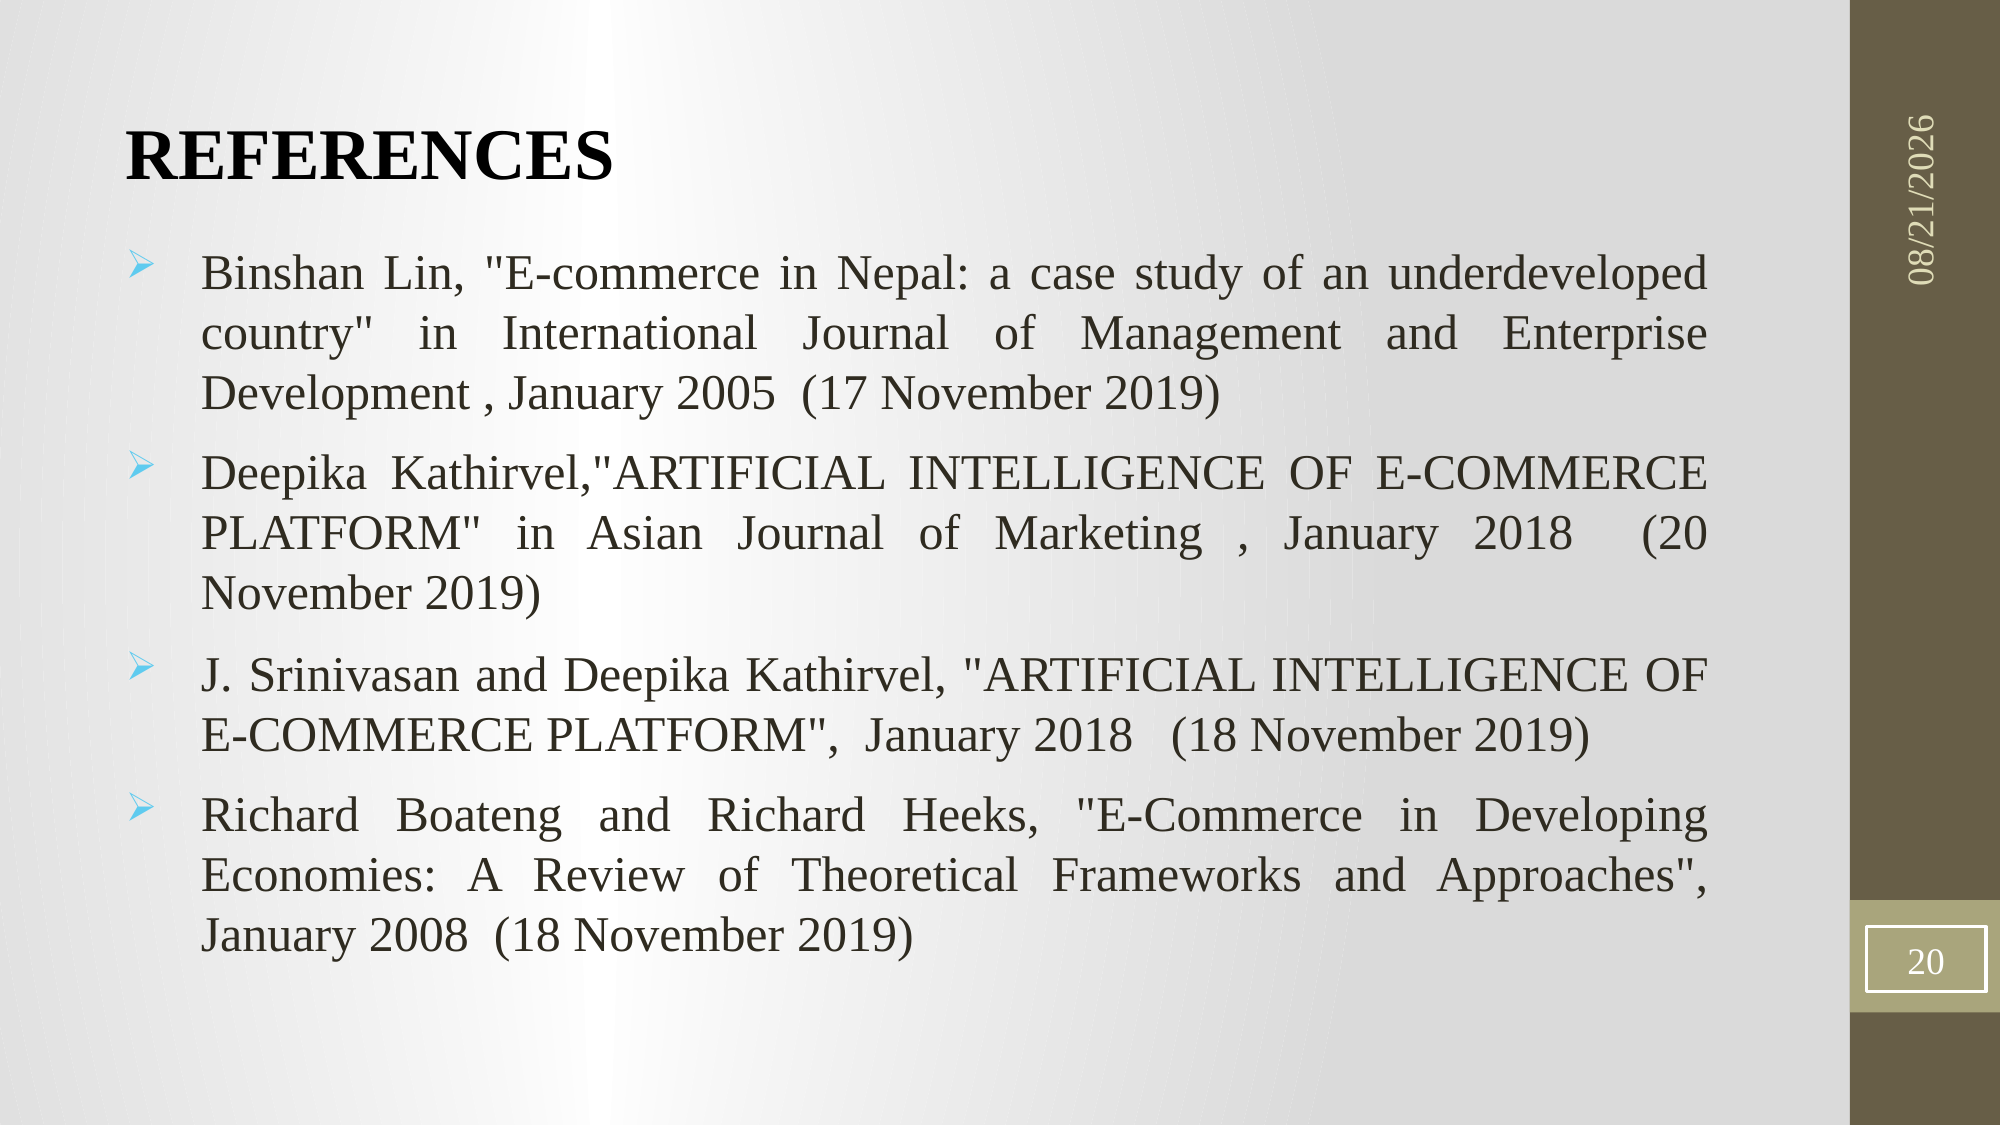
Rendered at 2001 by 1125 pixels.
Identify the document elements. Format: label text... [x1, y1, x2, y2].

text_box Binshan Lin, "E-commerce in Nepal: a case study of an underdeveloped country" in International Journal of Management and Enterprise Development , January 2005 (17 November 2019) Deepika Kathirvel,"ARTIFICIAL INTELLIGENCE OF E-COMMERCE PLATFORM" in Asian Journal of Marketing , January 2018 (20 November 2019) J. Srinivasan and Deepika Kathirvel, "ARTIFICIAL INTELLIGENCE OF E-COMMERCE PLATFORM", January 2018 (18 November 2019) Richard Boateng and Richard Heeks, "E-Commerce in Developing Economies: A Review of Theoretical Frameworks and Approaches", January 2008 (18 November 2019) [111, 231, 1724, 1090]
text_box REFERENCES [111, 99, 1522, 203]
slide_number <number> [1866, 926, 1987, 992]
slide_number 11/22/2020 [1878, 100, 1959, 501]
